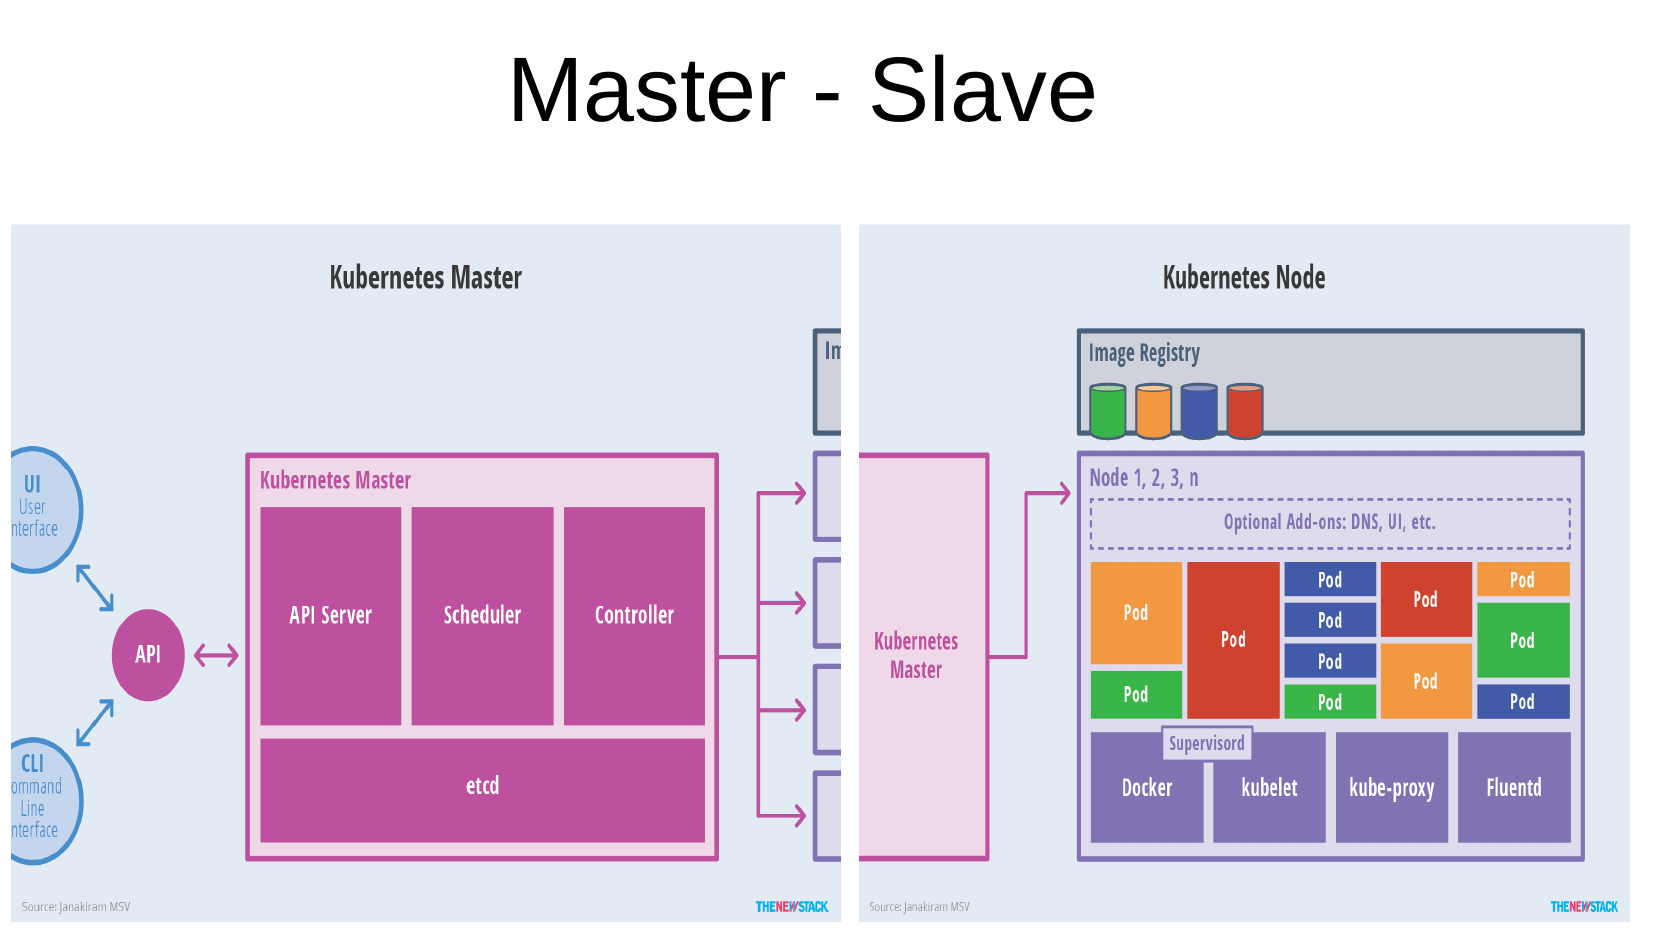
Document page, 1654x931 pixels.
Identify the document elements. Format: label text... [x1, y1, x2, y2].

picture [11, 224, 841, 922]
picture [859, 224, 1630, 922]
title Master - Slave [177, 37, 1430, 142]
